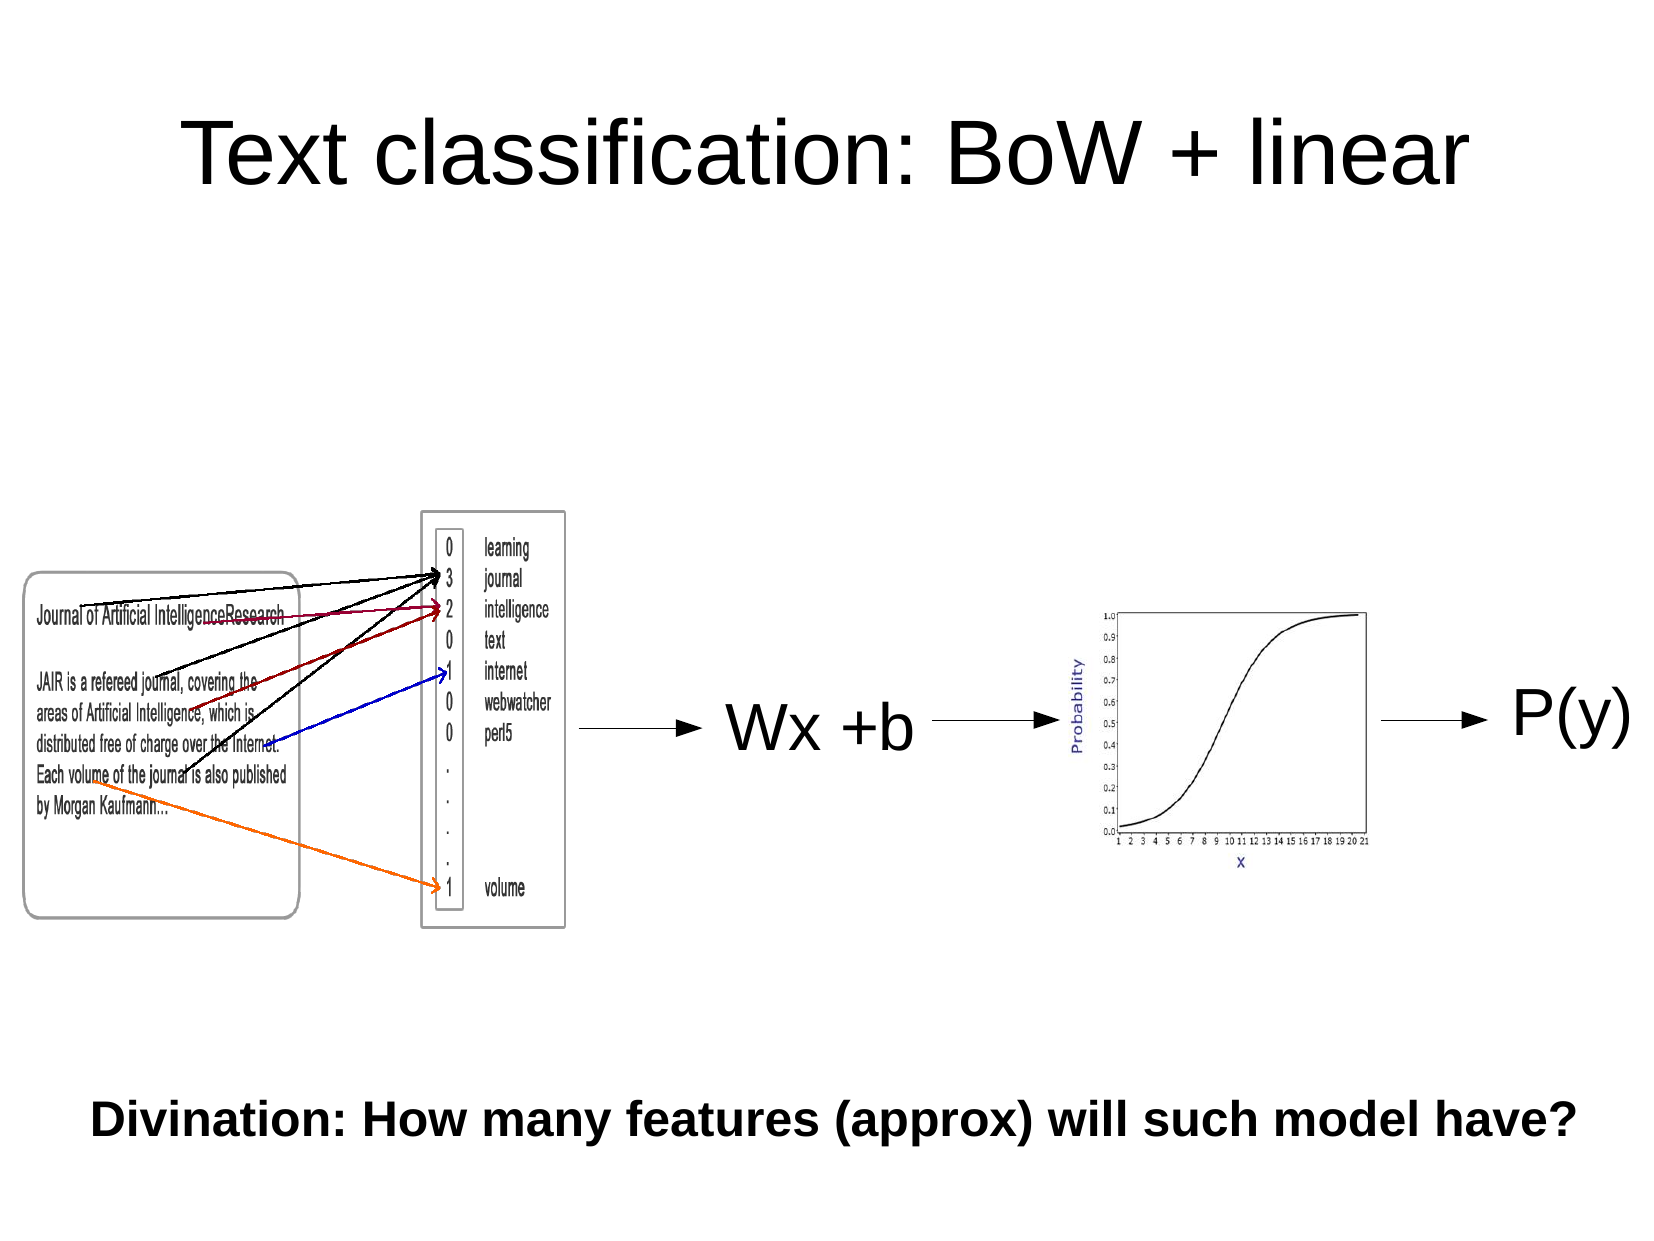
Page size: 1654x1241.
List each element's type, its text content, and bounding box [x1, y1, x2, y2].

text_box Divination: How many features (approx) will such model have? [75, 1083, 1595, 1156]
picture [21, 508, 567, 930]
picture [1068, 596, 1374, 871]
title Text classification: BoW + linear [82, 49, 1571, 257]
list Wx +b [654, 690, 994, 835]
text_box P(y) [1440, 675, 1654, 781]
